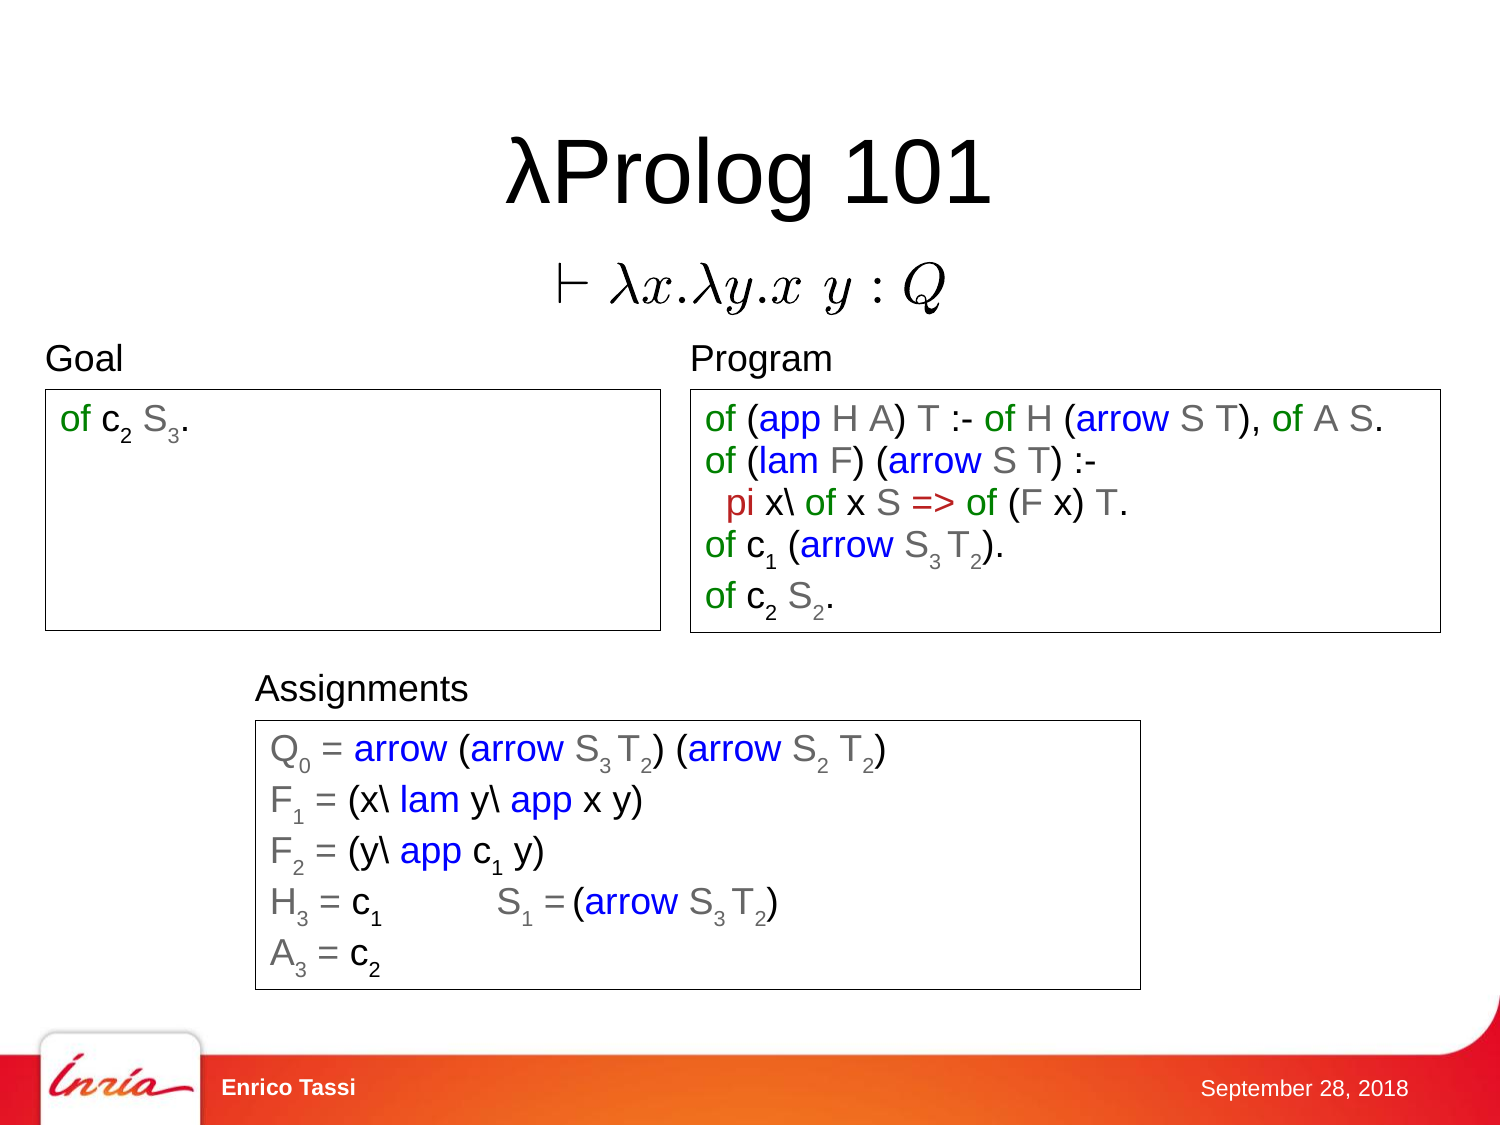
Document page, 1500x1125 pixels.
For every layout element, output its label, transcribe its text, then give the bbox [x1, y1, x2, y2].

text_box of (app H A) T :- of H (arrow S T), of A S. of (lam F) (arrow S T) :- pi x\ of x S => of (F x) T. of c1 (arrow S3 T2). of c2 S2. [690, 389, 1441, 633]
text_box Goal [30, 329, 139, 387]
text_box Q0 = arrow (arrow S3 T2) (arrow S2 T2) F1 = (x\ lam y\ app x y) F2 = (y\ app c1 y) H3 = c1 S1 = (arrow S3 T2) A3 = c2 [255, 720, 1141, 990]
text_box [555, 261, 945, 316]
text_box of c2 S3. [45, 389, 661, 631]
picture [0, 947, 1500, 1125]
text_box Program [675, 329, 849, 387]
title λProlog 101 [131, 77, 1369, 266]
text_box Assignments [240, 660, 511, 721]
